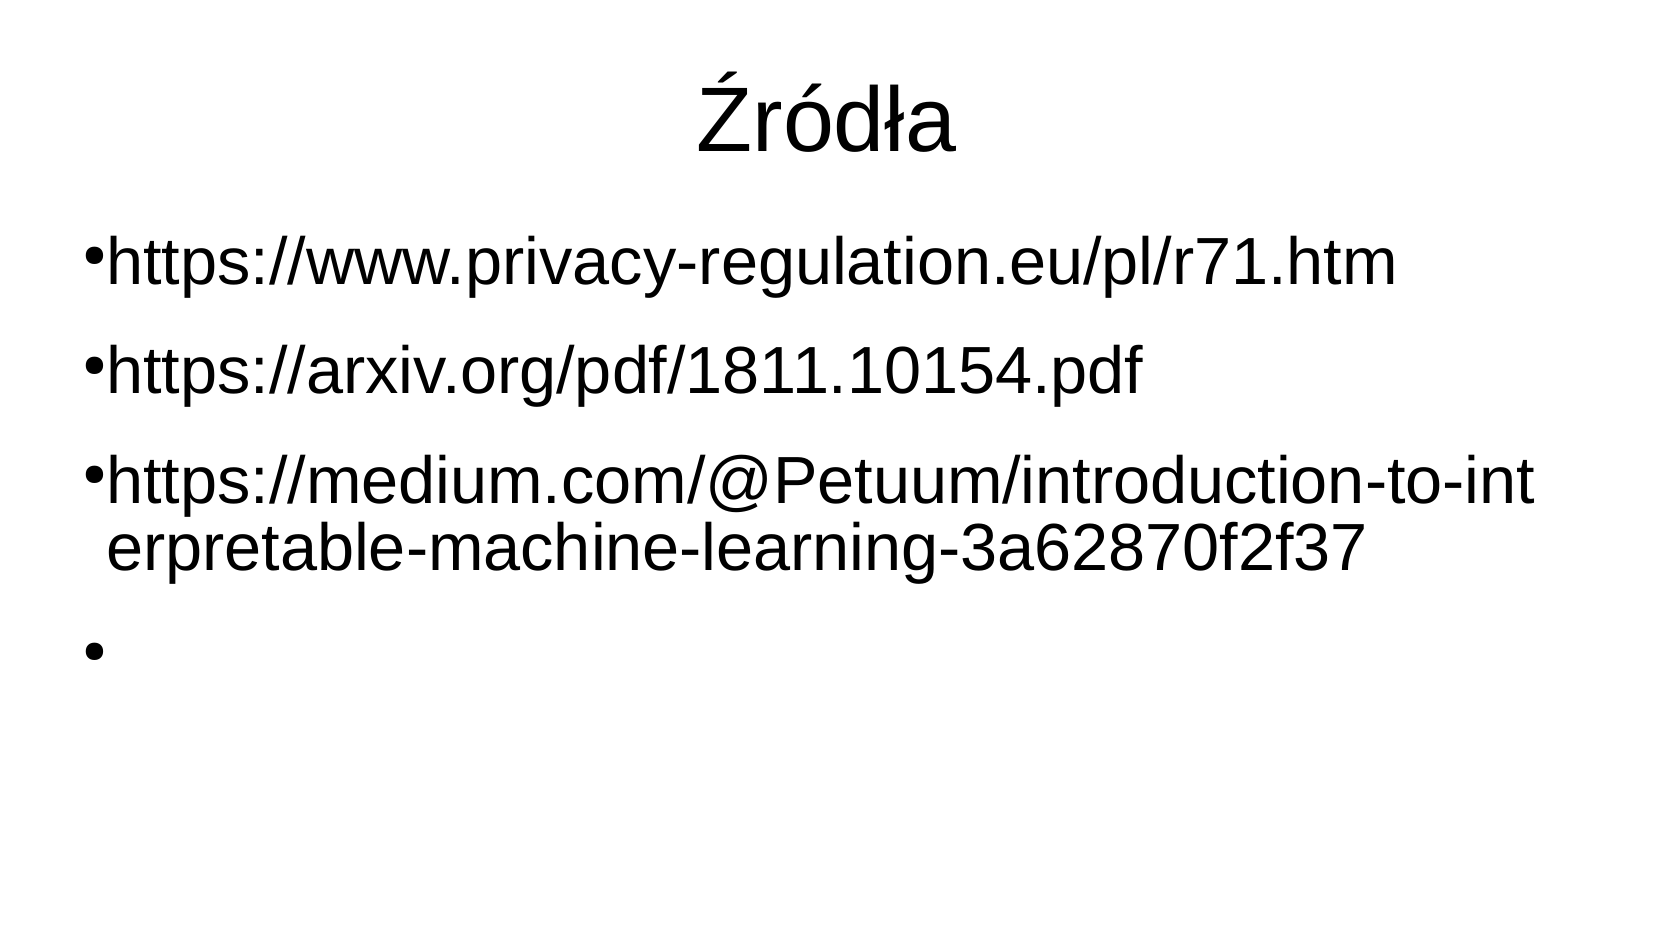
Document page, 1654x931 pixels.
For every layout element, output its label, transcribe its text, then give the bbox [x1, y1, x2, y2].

list https://www.privacy-regulation.eu/pl/r71.htm https://arxiv.org/pdf/1811.10154.pdf https://medium.com/@Petuum/introduction-to-interpretable-machine-learning-3a62870f2f37 [82, 217, 1571, 758]
title Źródła [82, 37, 1571, 193]
